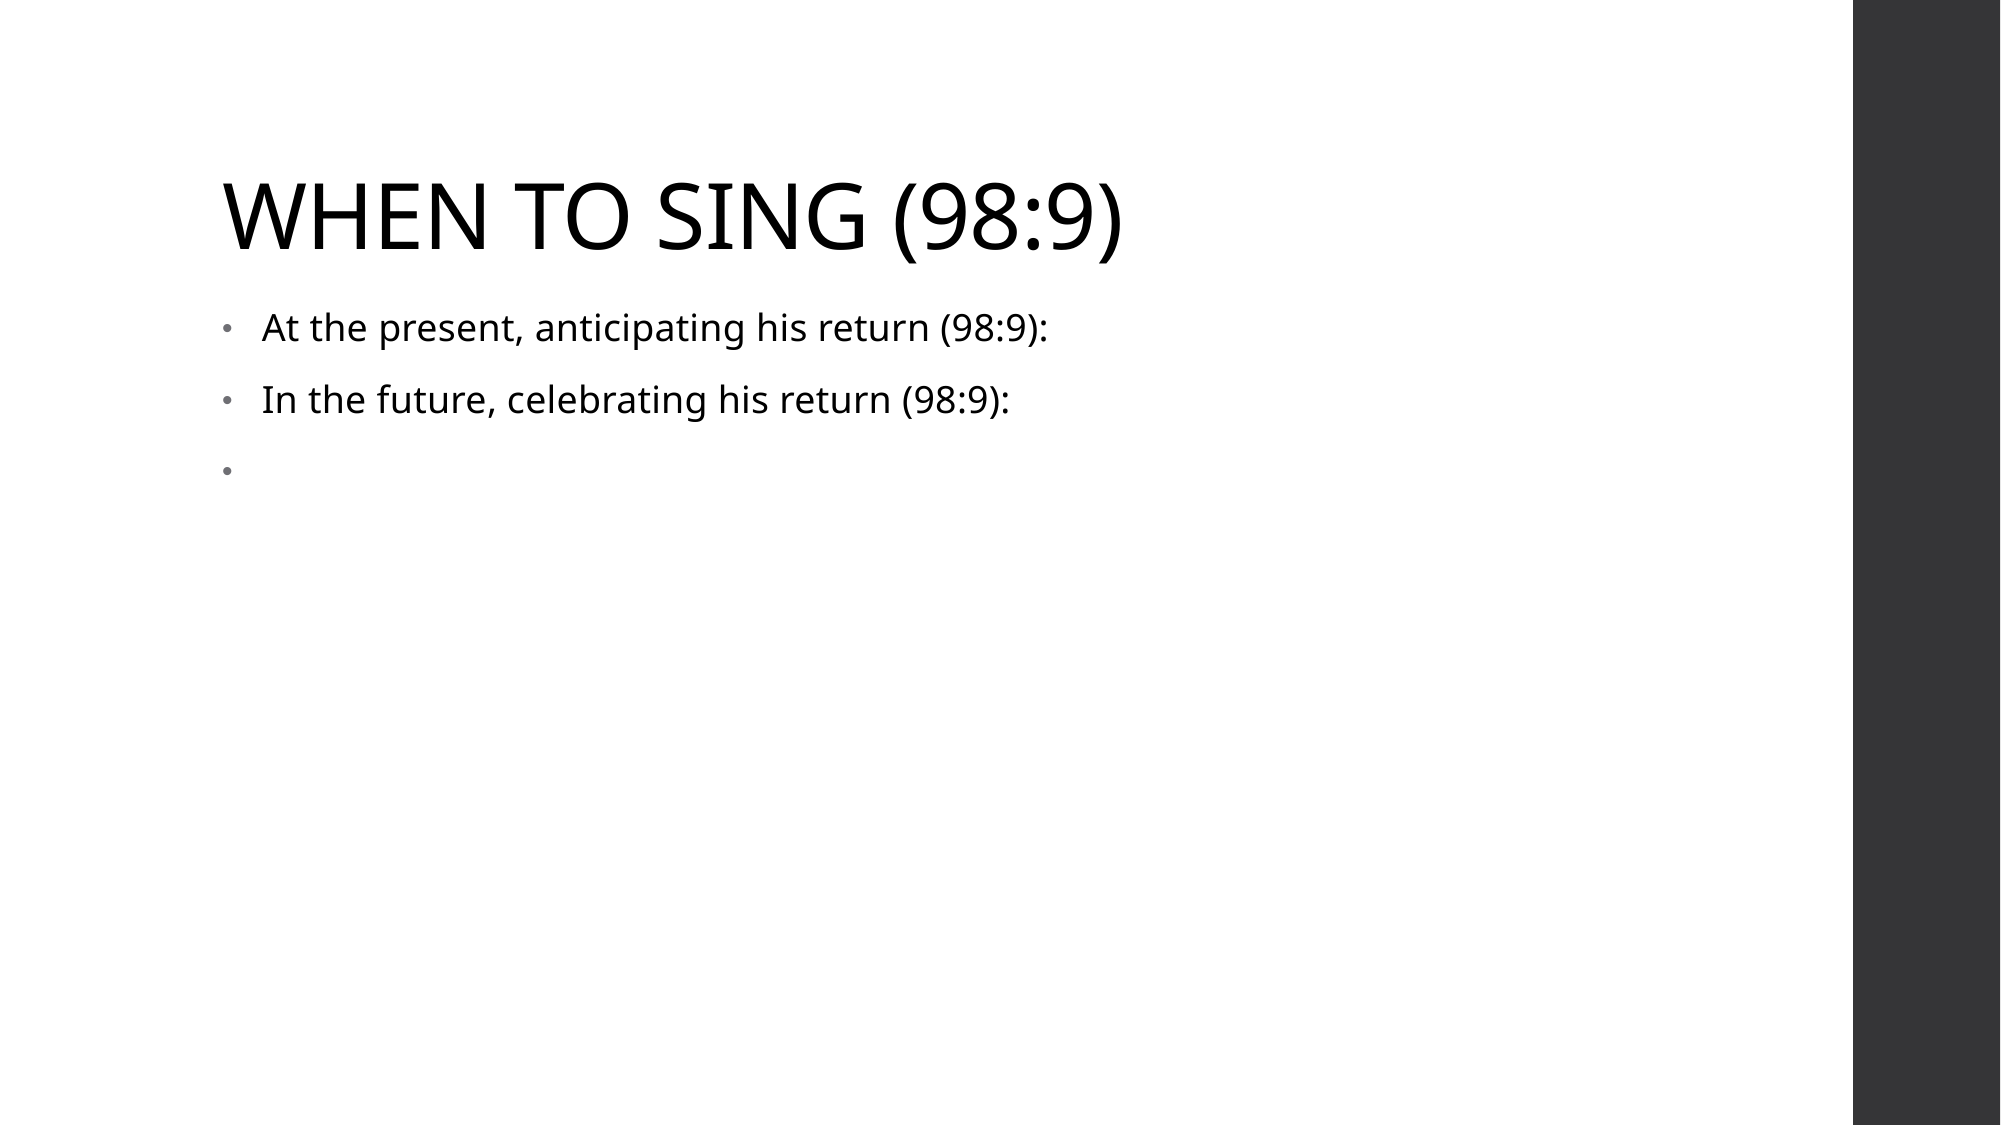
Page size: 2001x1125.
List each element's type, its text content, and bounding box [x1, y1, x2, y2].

list At the present, anticipating his return (98:9): In the future, celebrating his return (98:9): [206, 299, 1617, 1014]
title WHEN TO SING (98:9) [206, 60, 1797, 278]
